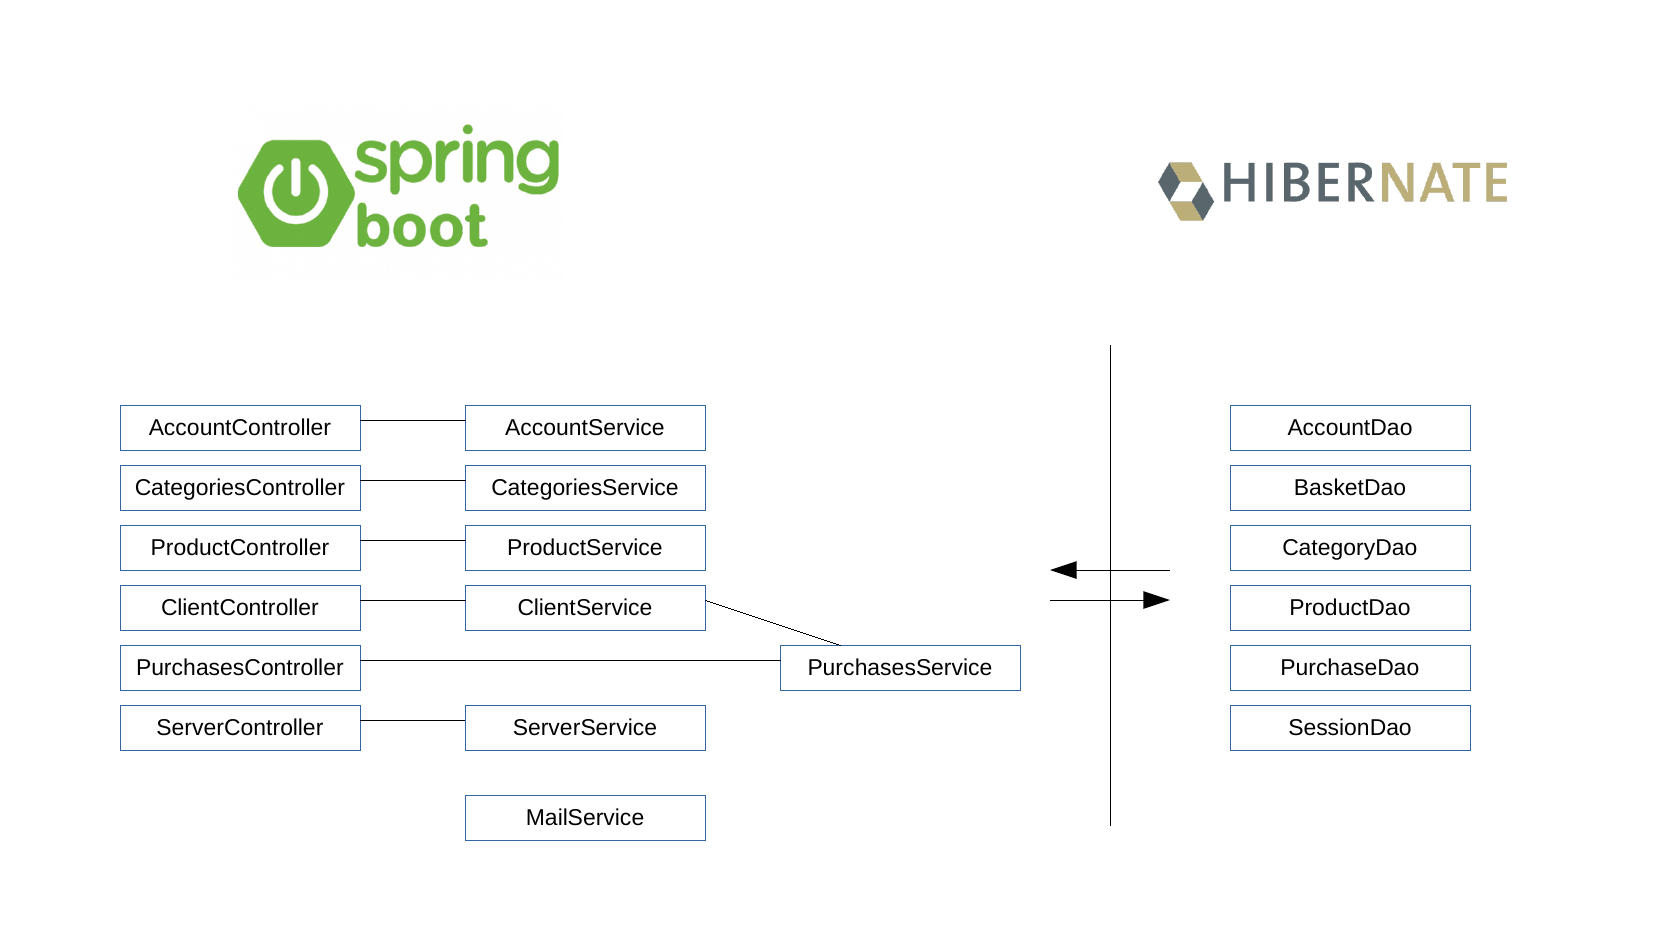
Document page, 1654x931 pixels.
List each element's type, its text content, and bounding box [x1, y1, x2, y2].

text_box CategoriesService [465, 465, 706, 511]
picture [234, 106, 564, 280]
text_box CategoriesController [120, 465, 361, 511]
text_box ClientController [120, 585, 361, 631]
text_box ServerController [120, 705, 361, 751]
text_box ProductService [465, 525, 706, 571]
text_box PurchasesService [780, 645, 1021, 691]
text_box AccountDao [1230, 405, 1471, 451]
text_box MailService [465, 795, 706, 841]
text_box BasketDao [1230, 465, 1471, 511]
text_box CategoryDao [1230, 525, 1471, 571]
picture [1140, 138, 1523, 241]
text_box AccountService [465, 405, 706, 451]
text_box ProductDao [1230, 585, 1471, 631]
text_box ClientService [465, 585, 706, 631]
text_box ServerService [465, 705, 706, 751]
text_box SessionDao [1230, 705, 1471, 751]
text_box PurchaseDao [1230, 645, 1471, 691]
text_box AccountController [120, 405, 361, 451]
text_box PurchasesController [120, 645, 361, 691]
text_box ProductController [120, 525, 361, 571]
